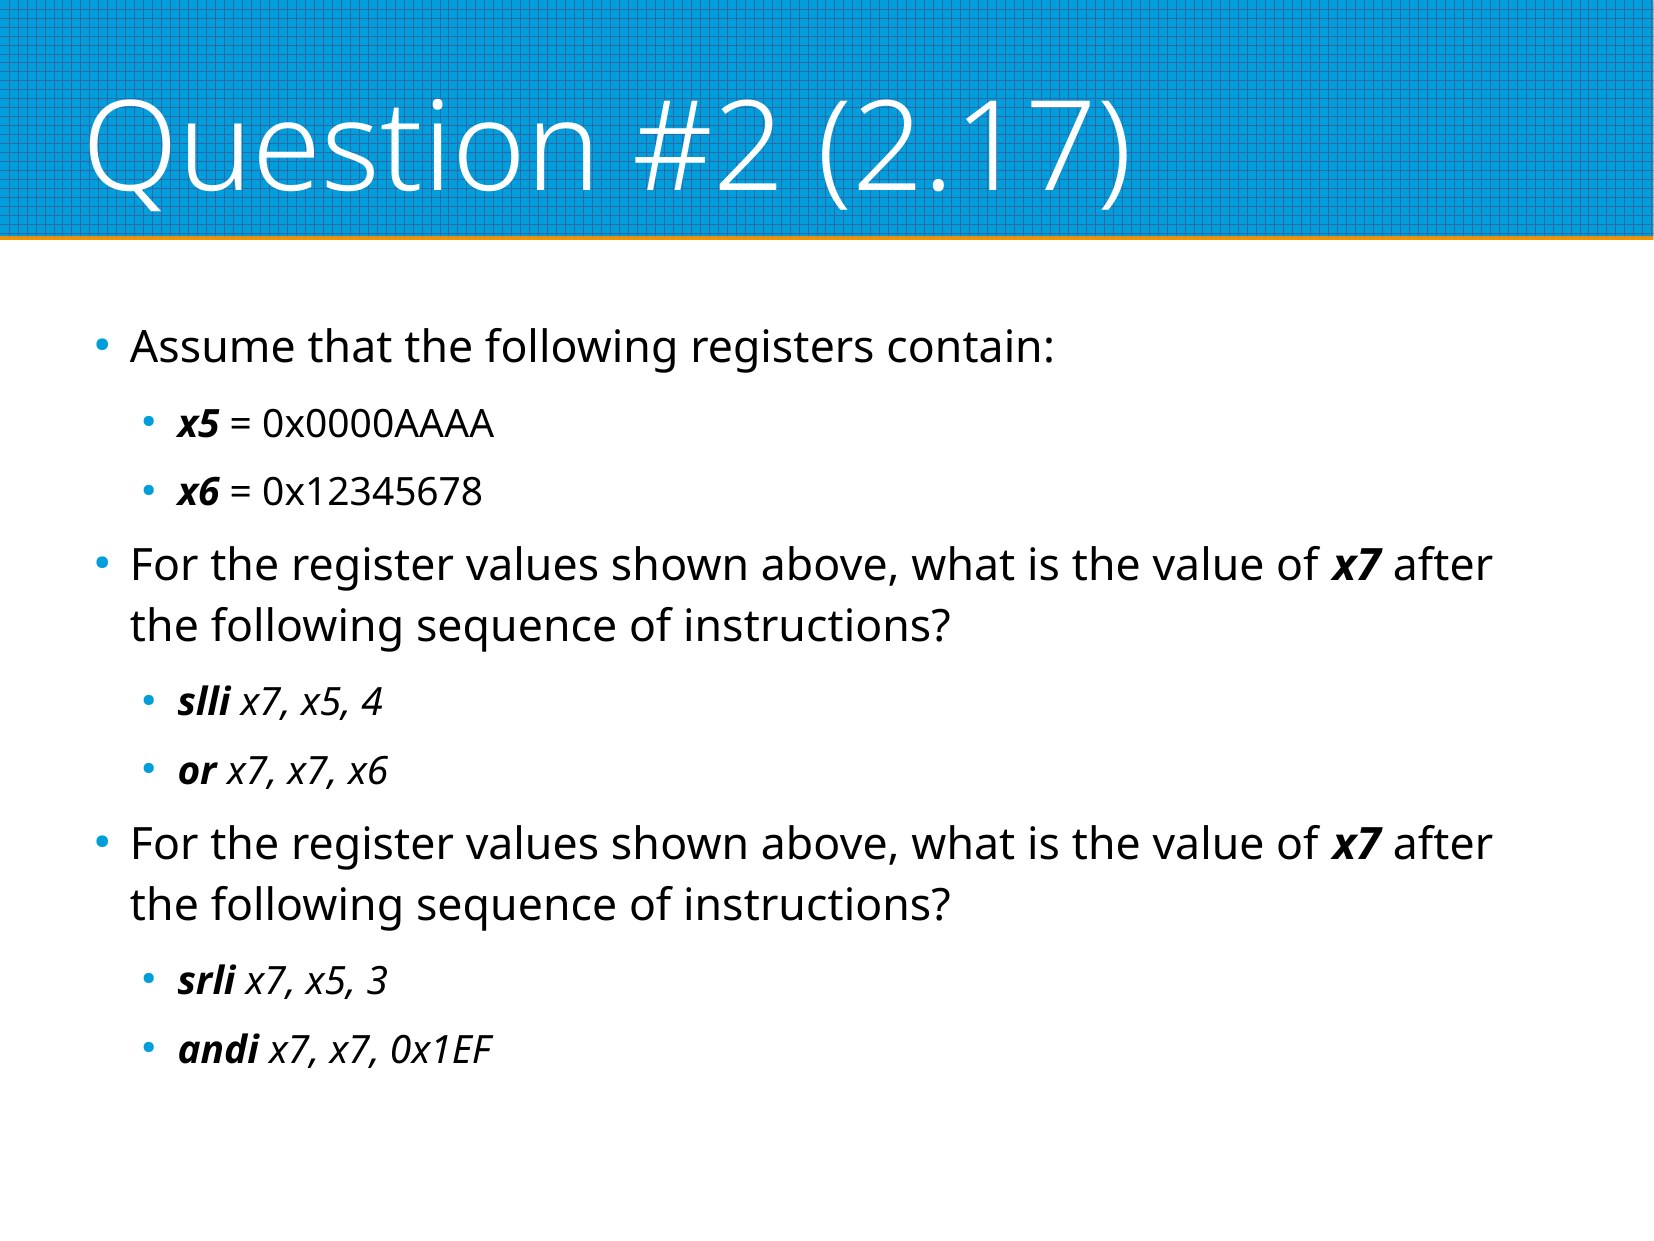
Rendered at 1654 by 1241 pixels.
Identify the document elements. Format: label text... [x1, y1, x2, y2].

list Assume that the following registers contain: x5 = 0x0000AAAA x6 = 0x12345678 For the register values shown above, what is the value of x7 after the following sequence of instructions? slli x7, x5, 4 or x7, x7, x6 For the register values shown above, what is the value of x7 after the following sequence of instructions? srli x7, x5, 3 andi x7, x7, 0x1EF [82, 314, 1563, 1081]
title Question #2 (2.17) [82, 19, 1571, 227]
